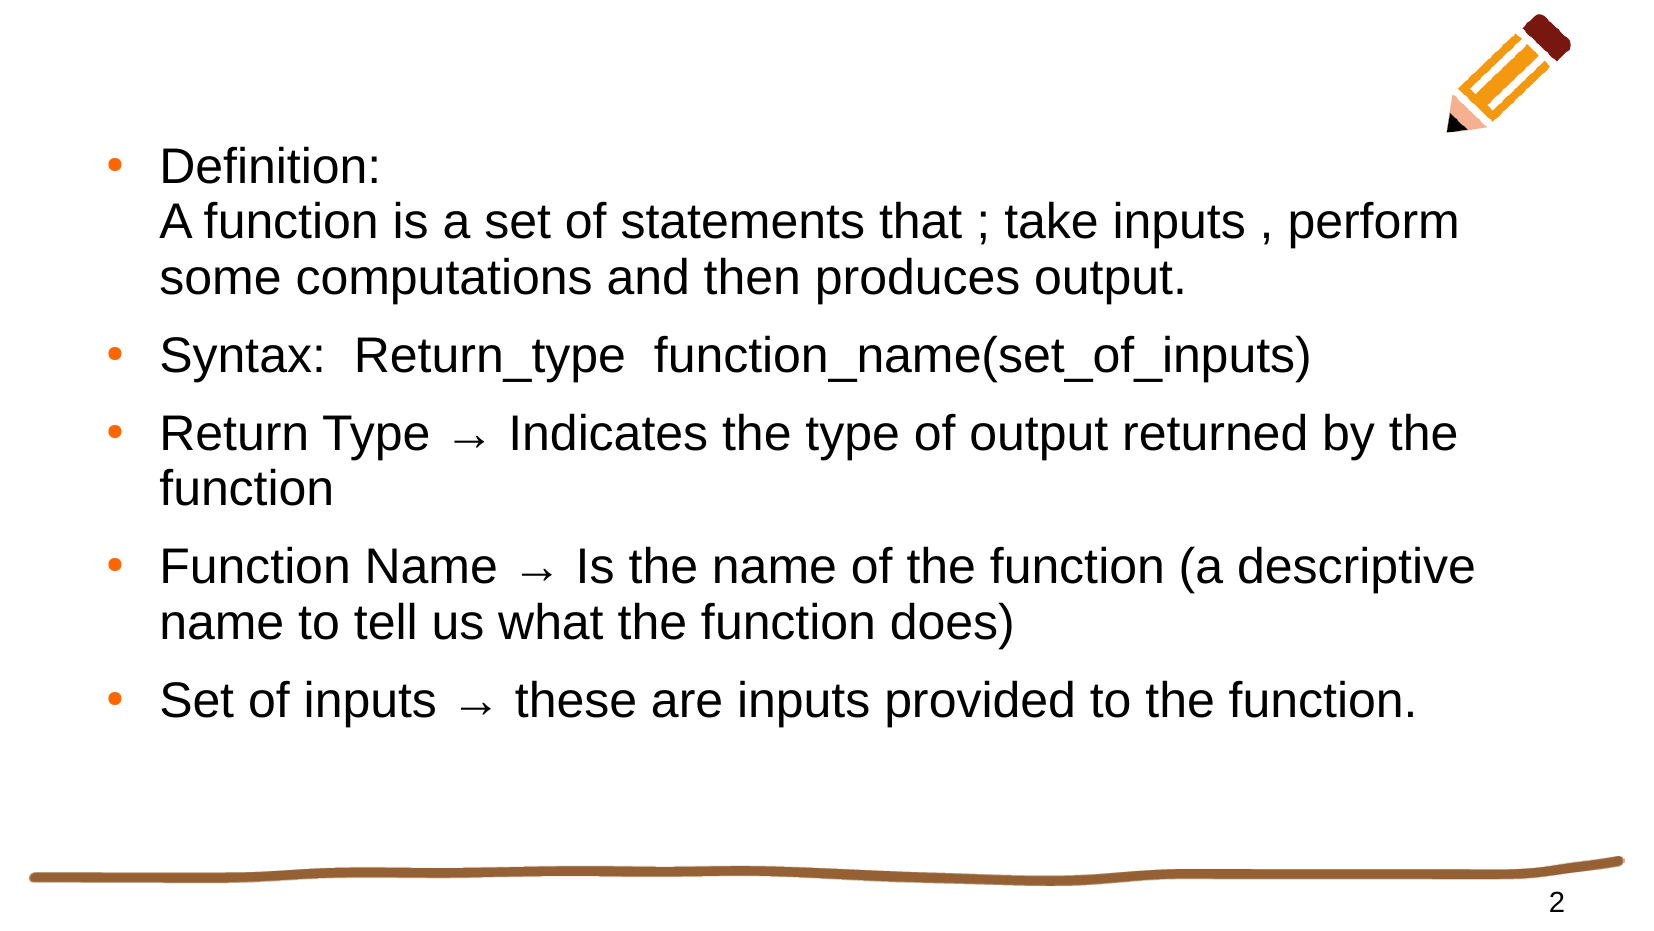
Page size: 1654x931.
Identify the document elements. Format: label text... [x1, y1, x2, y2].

list Definition: A function is a set of statements that ; take inputs , perform some computations and then produces output. Syntax: Return_type function_name(set_of_inputs) Return Type → Indicates the type of output returned by the function Function Name → Is the name of the function (a descriptive name to tell us what the function does) Set of inputs → these are inputs provided to the function. [88, 137, 1501, 788]
picture [1446, 14, 1571, 133]
picture [29, 856, 1625, 886]
